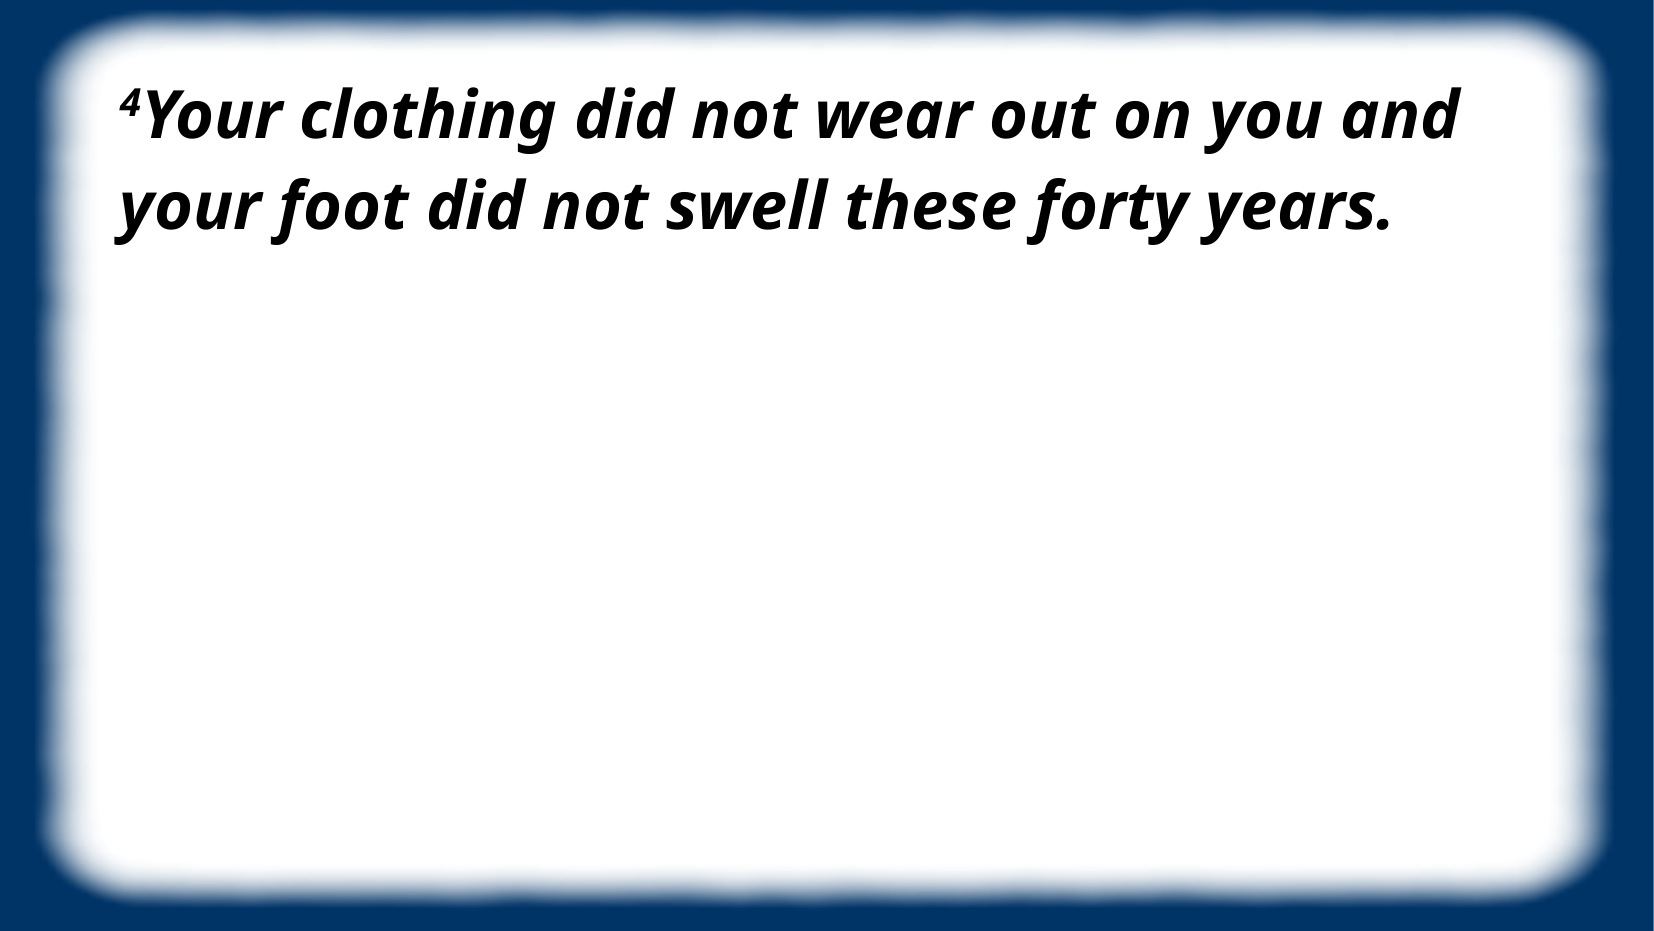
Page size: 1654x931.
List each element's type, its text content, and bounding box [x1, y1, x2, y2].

picture [0, 0, 1654, 931]
text_box 4Your clothing did not wear out on you and your foot did not swell these forty years. [105, 60, 1546, 253]
